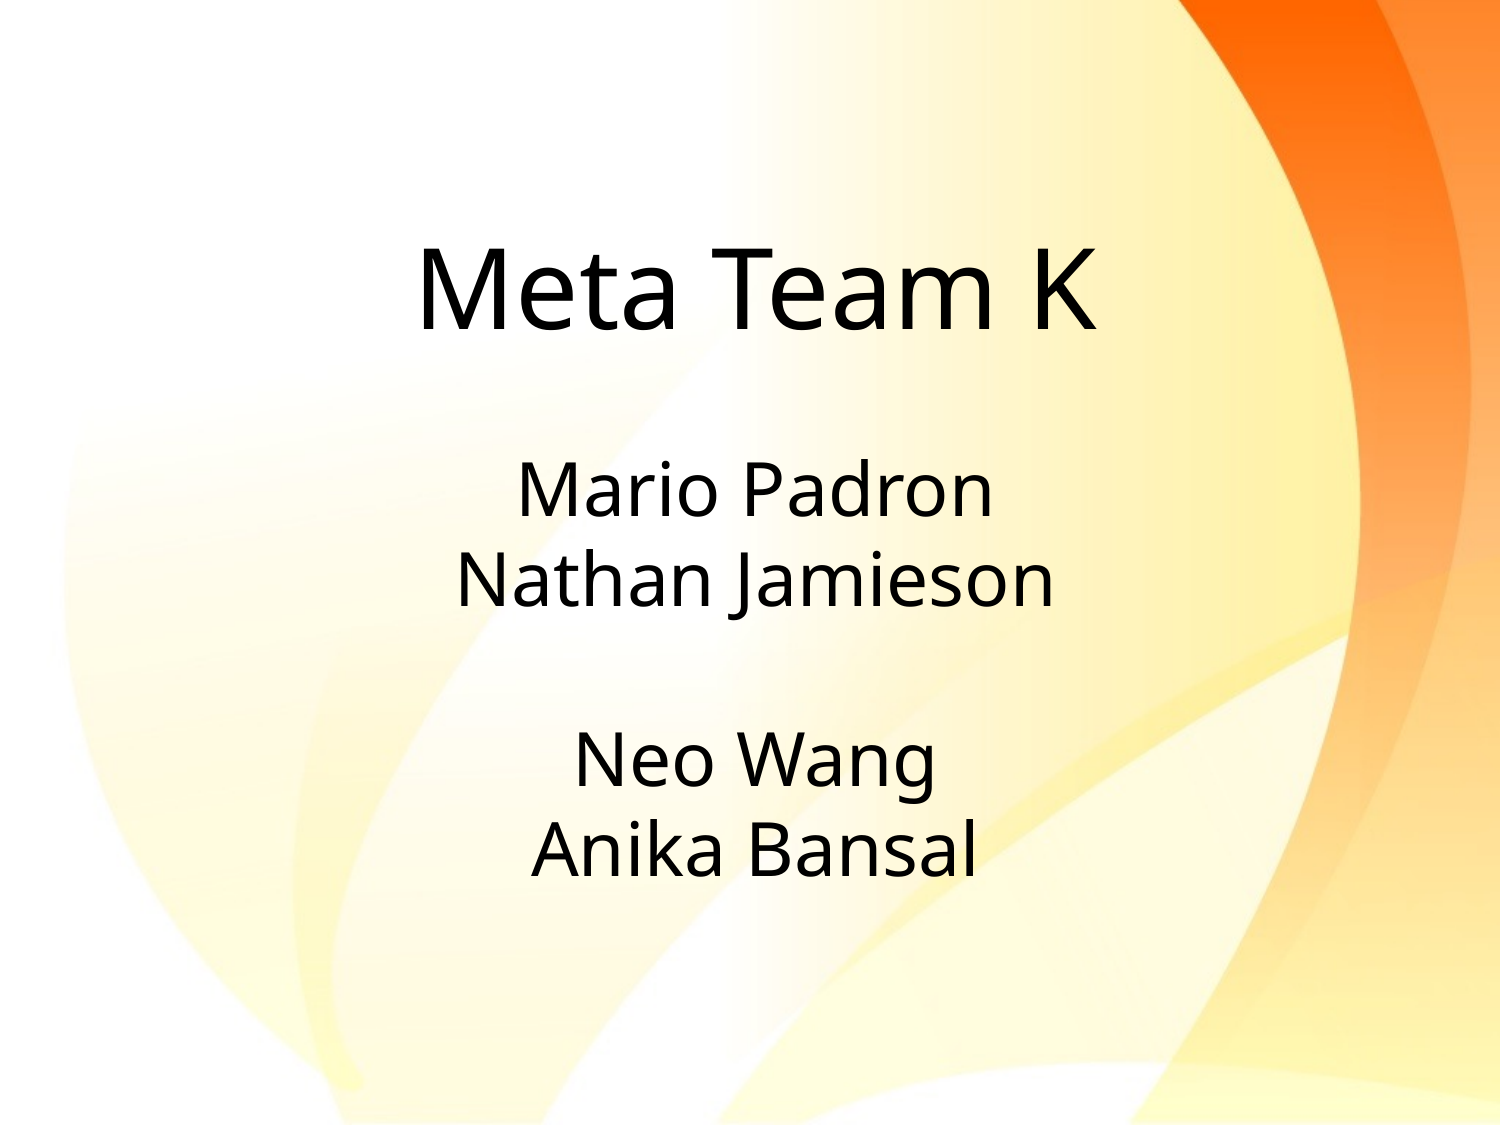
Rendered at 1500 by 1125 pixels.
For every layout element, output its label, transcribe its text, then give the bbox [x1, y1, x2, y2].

text_box Meta Team K Mario Padron Nathan Jamieson Neo Wang Anika Bansal [108, 187, 1403, 351]
picture [0, 0, 1500, 1125]
